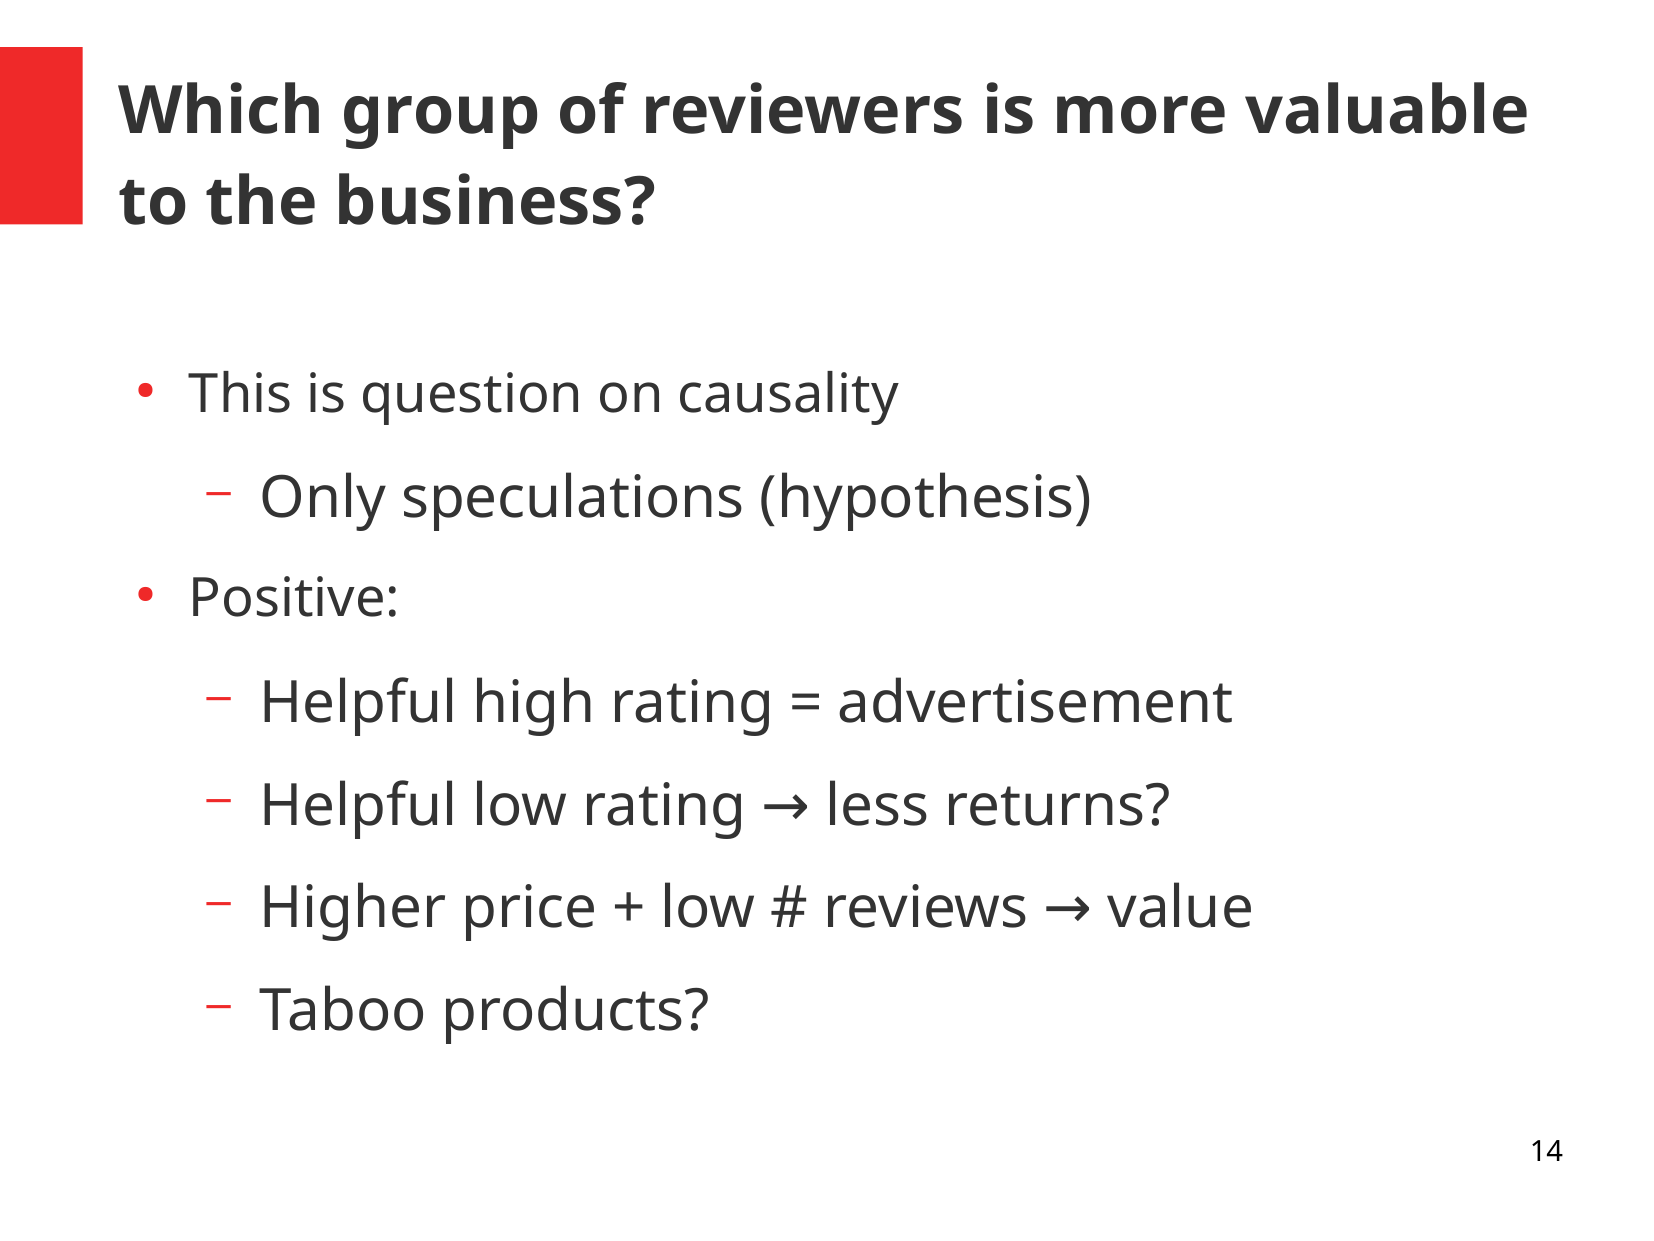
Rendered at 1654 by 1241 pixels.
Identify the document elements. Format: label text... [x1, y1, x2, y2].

title Which group of reviewers is more valuable to the business? [118, 49, 1571, 257]
list This is question on causality Only speculations (hypothesis) Positive: Helpful high rating = advertisement Helpful low rating → less returns? Higher price + low # reviews → value Taboo products? [118, 354, 1536, 1074]
